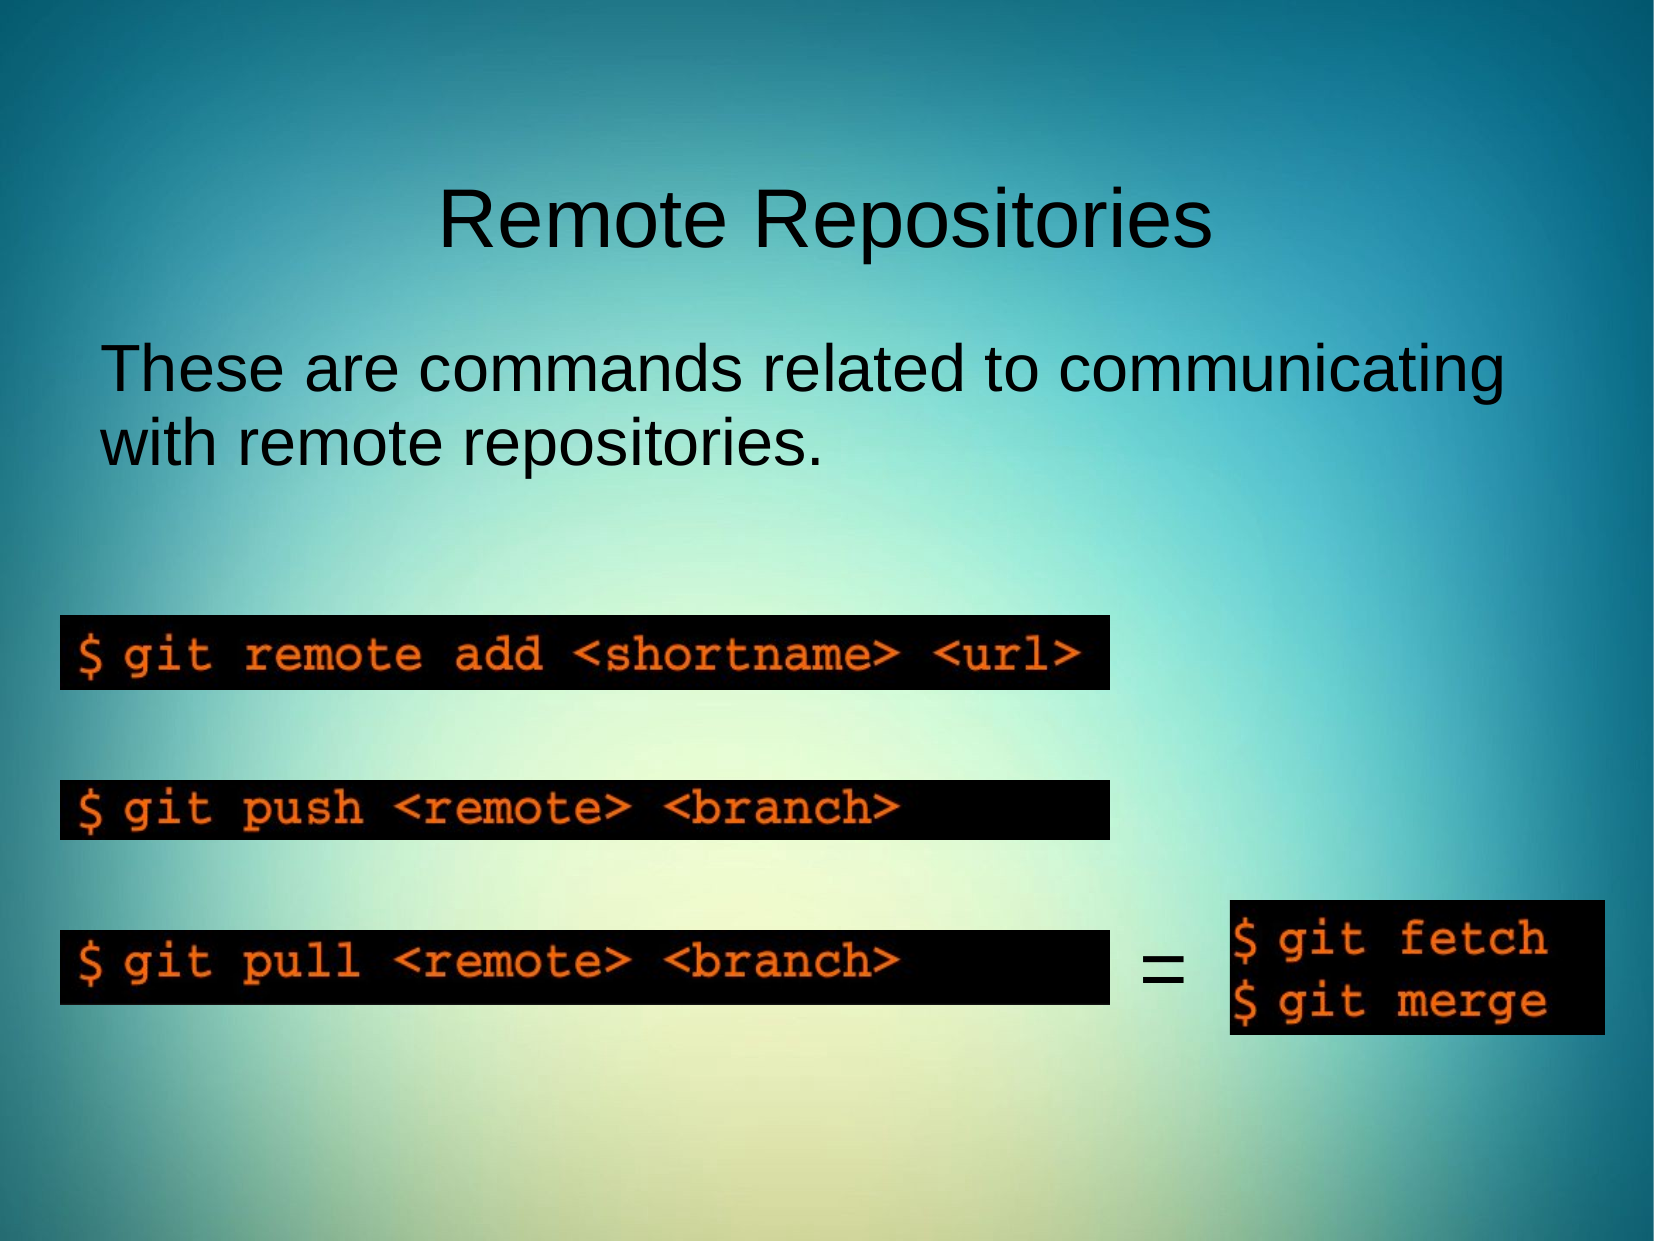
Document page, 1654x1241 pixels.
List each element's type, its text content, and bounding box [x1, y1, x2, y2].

picture [0, 0, 1654, 1241]
text_box Remote Repositories [423, 165, 1231, 273]
text_box = [1125, 915, 1224, 1023]
picture [1490, 57, 1497, 64]
text_box These are commands related to communicating with remote repositories. [85, 323, 1571, 496]
